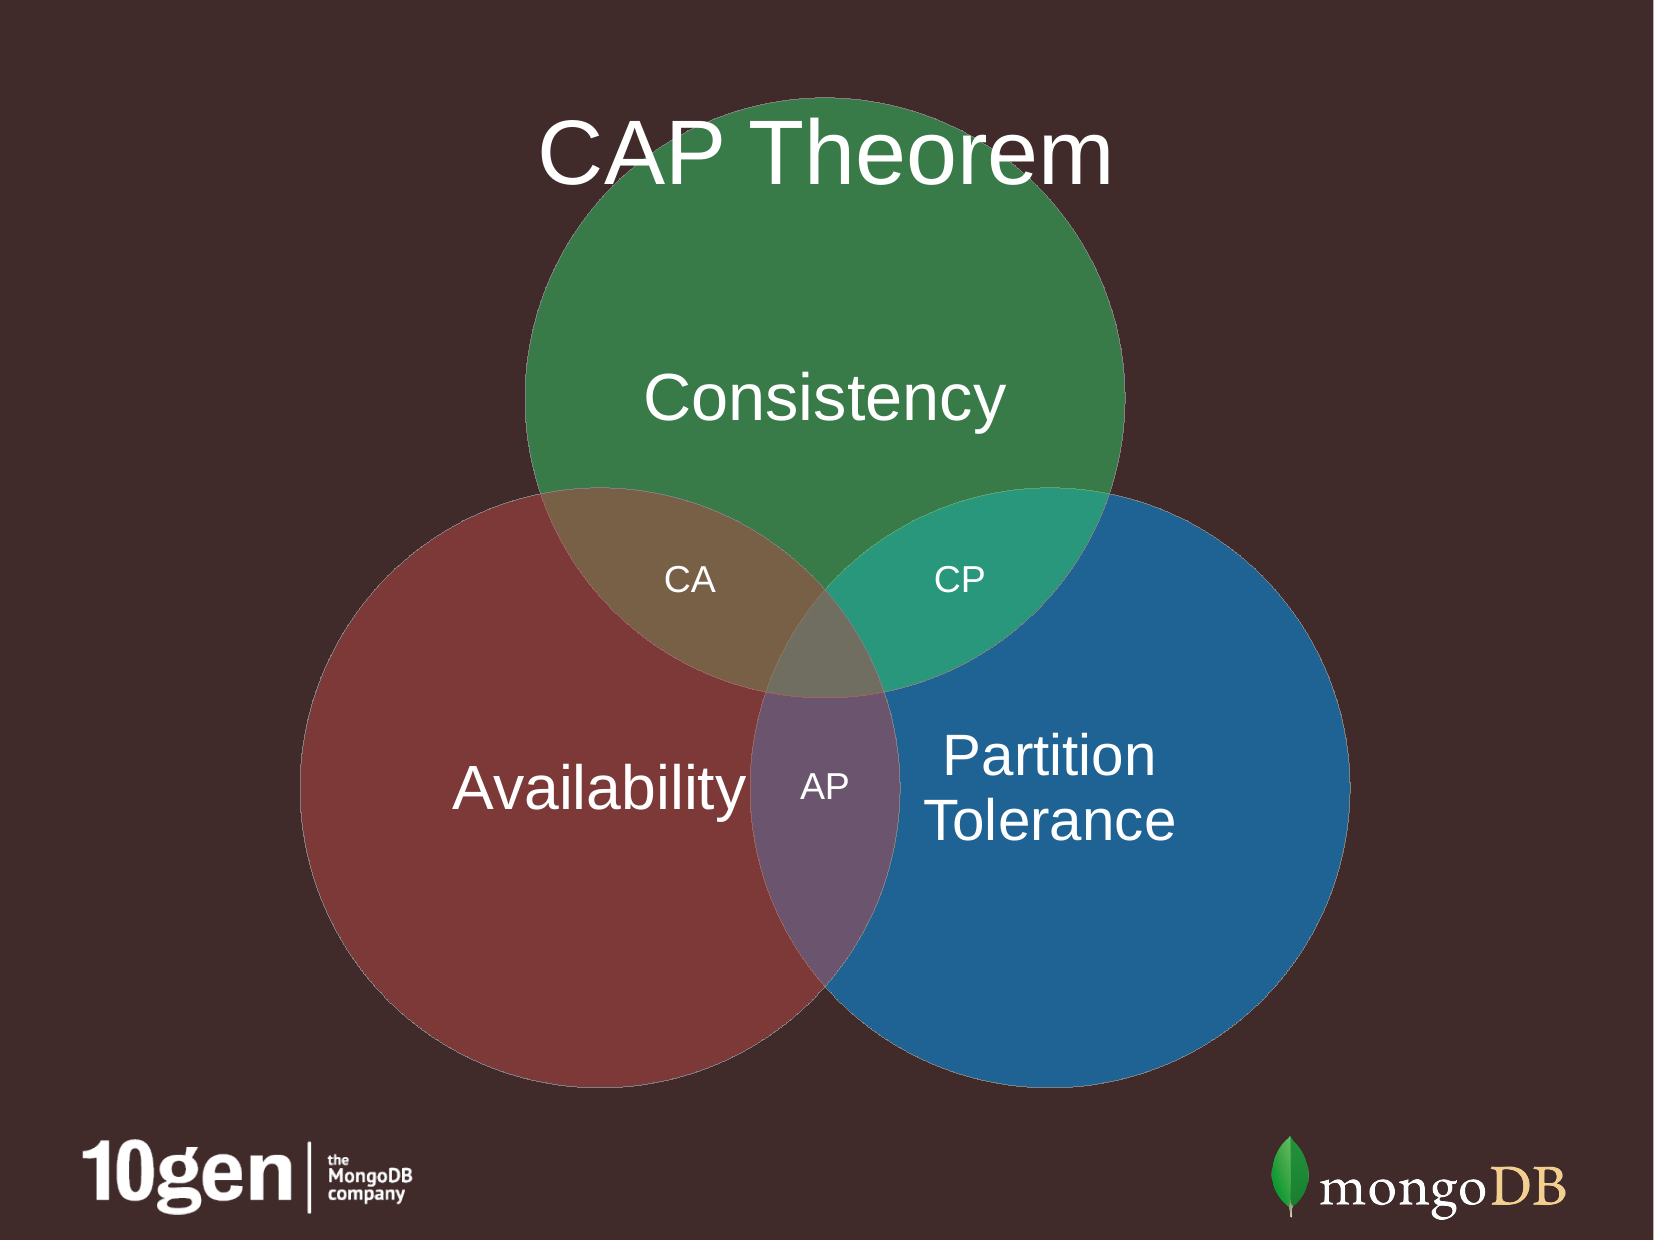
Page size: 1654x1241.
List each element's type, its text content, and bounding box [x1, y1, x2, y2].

picture [82, 1139, 413, 1215]
text_box Consistency [525, 257, 1126, 692]
text_box Partition Tolerance [825, 493, 1351, 1088]
text_box Availability [300, 487, 899, 1088]
title CAP Theorem [82, 49, 1571, 257]
text_box AP [750, 757, 901, 815]
text_box CA [615, 550, 766, 608]
picture [1260, 1124, 1576, 1230]
text_box CP [885, 550, 1036, 608]
